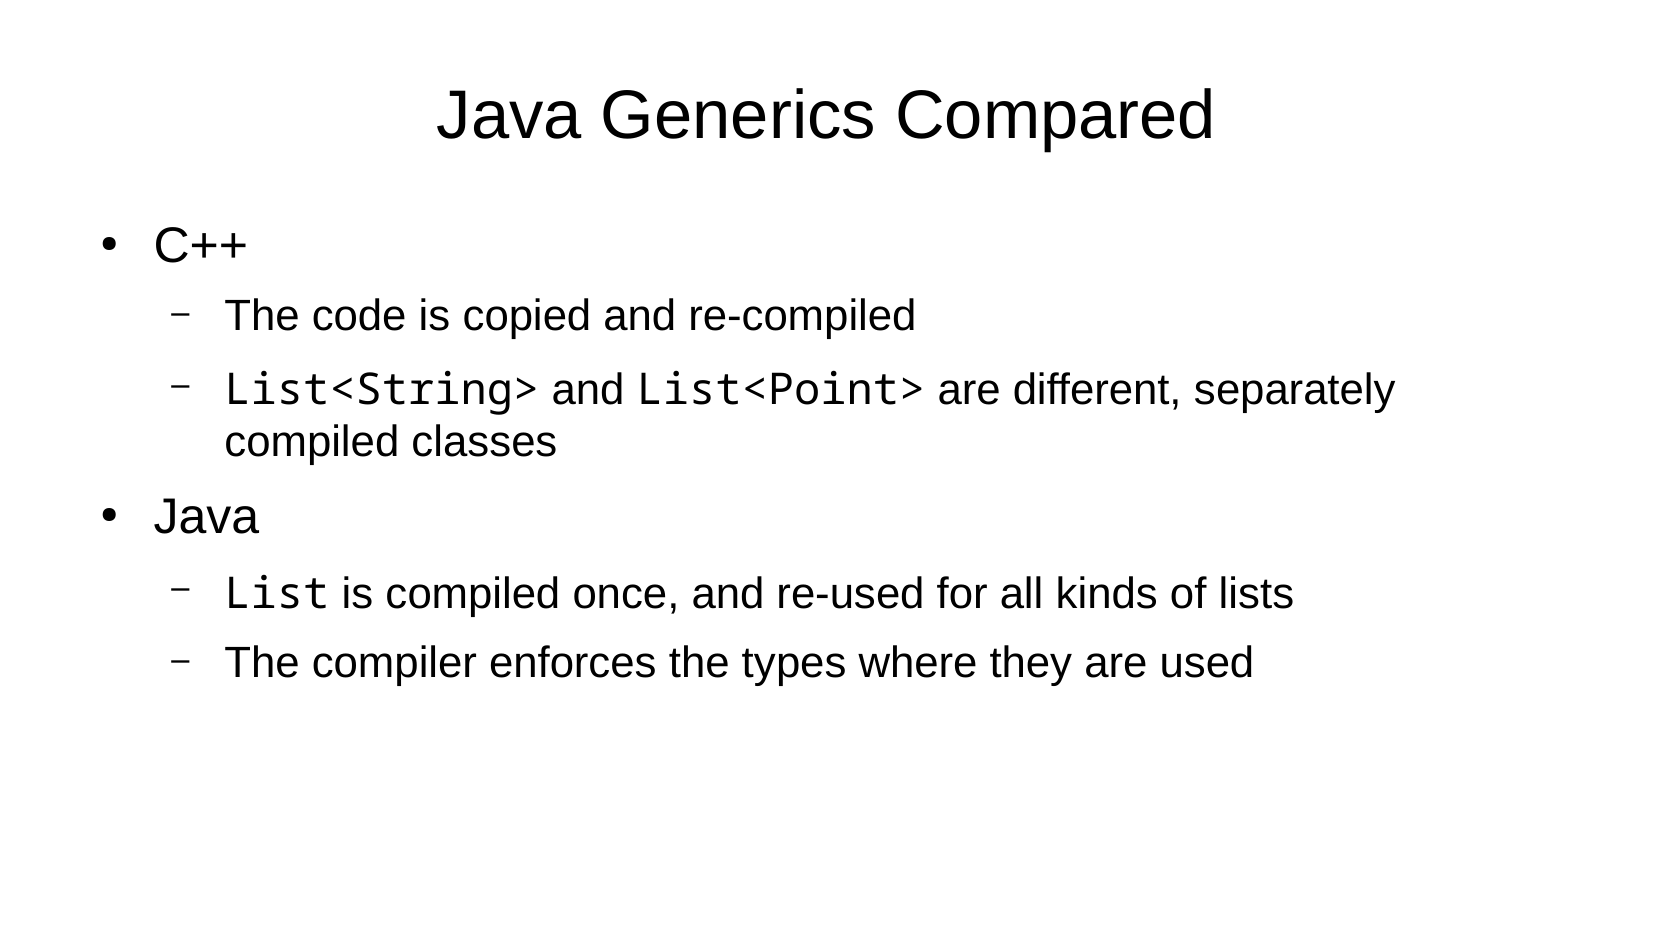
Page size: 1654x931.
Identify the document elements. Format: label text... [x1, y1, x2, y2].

title Java Generics Compared [82, 37, 1571, 193]
list C++ The code is copied and re-compiled List<String> and List<Point> are different, separately compiled classes Java List is compiled once, and re-used for all kinds of lists The compiler enforces the types where they are used [82, 217, 1571, 758]
